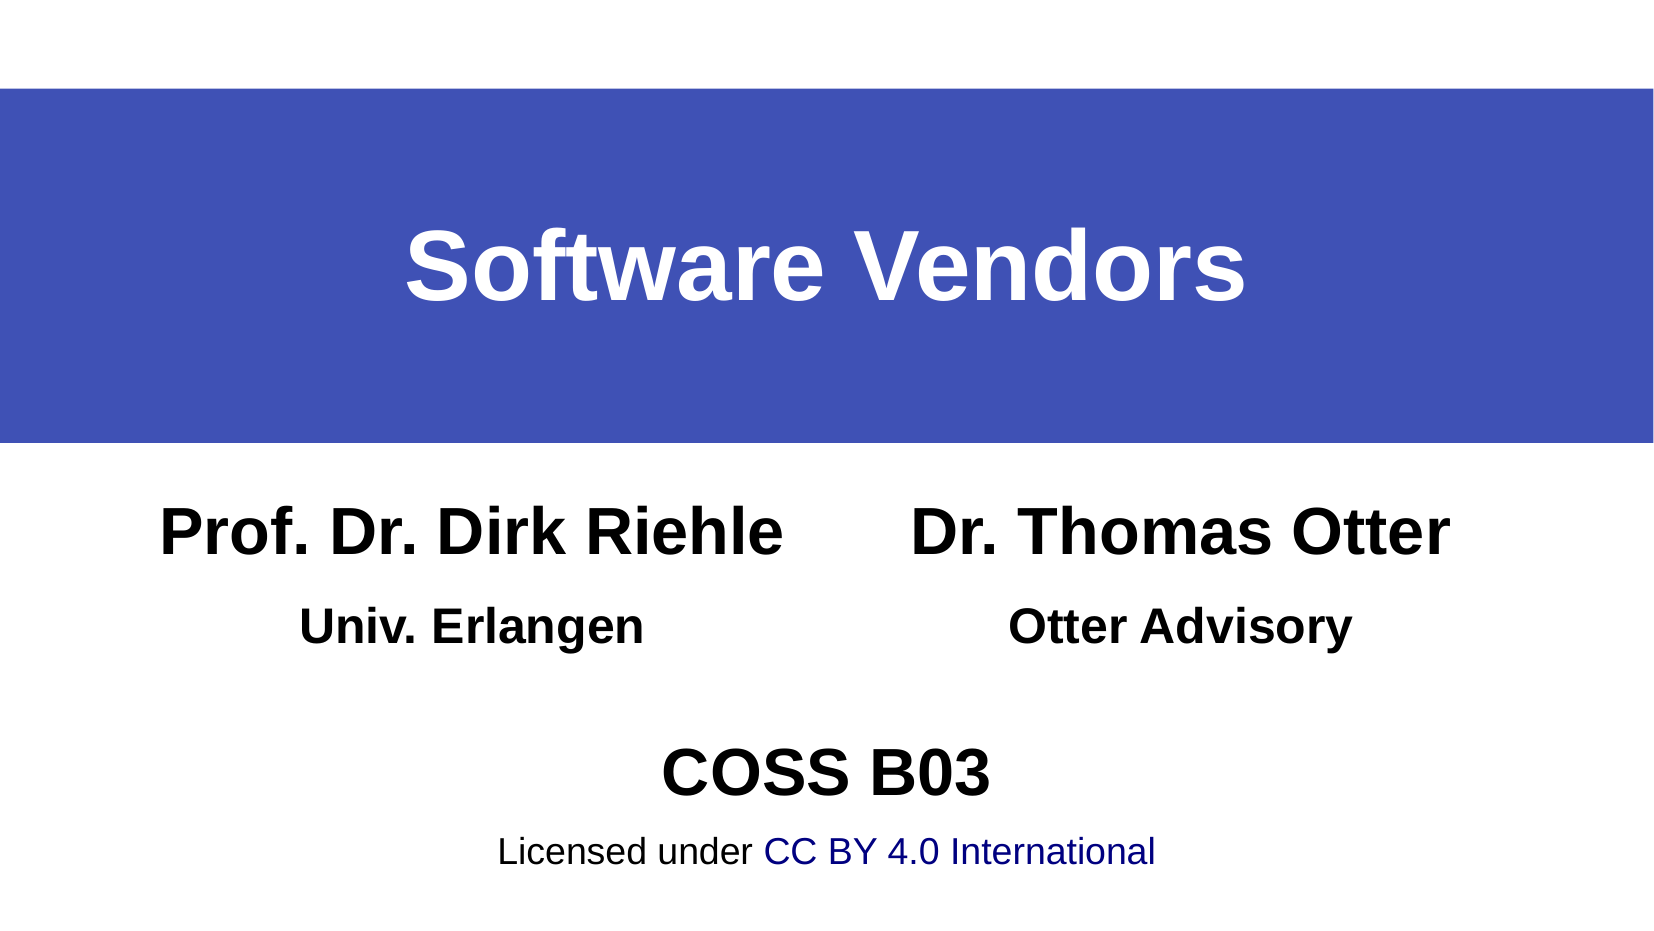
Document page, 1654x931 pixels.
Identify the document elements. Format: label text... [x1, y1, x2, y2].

subtitle COSS B03 Licensed under CC BY 4.0 International [29, 472, 1625, 886]
table_cell Univ. Erlangen [118, 590, 827, 709]
title Software Vendors [0, 88, 1654, 443]
table_header Prof. Dr. Dirk Riehle [118, 472, 827, 590]
table_cell Otter Advisory [827, 590, 1535, 709]
table_header Dr. Thomas Otter [827, 472, 1535, 590]
